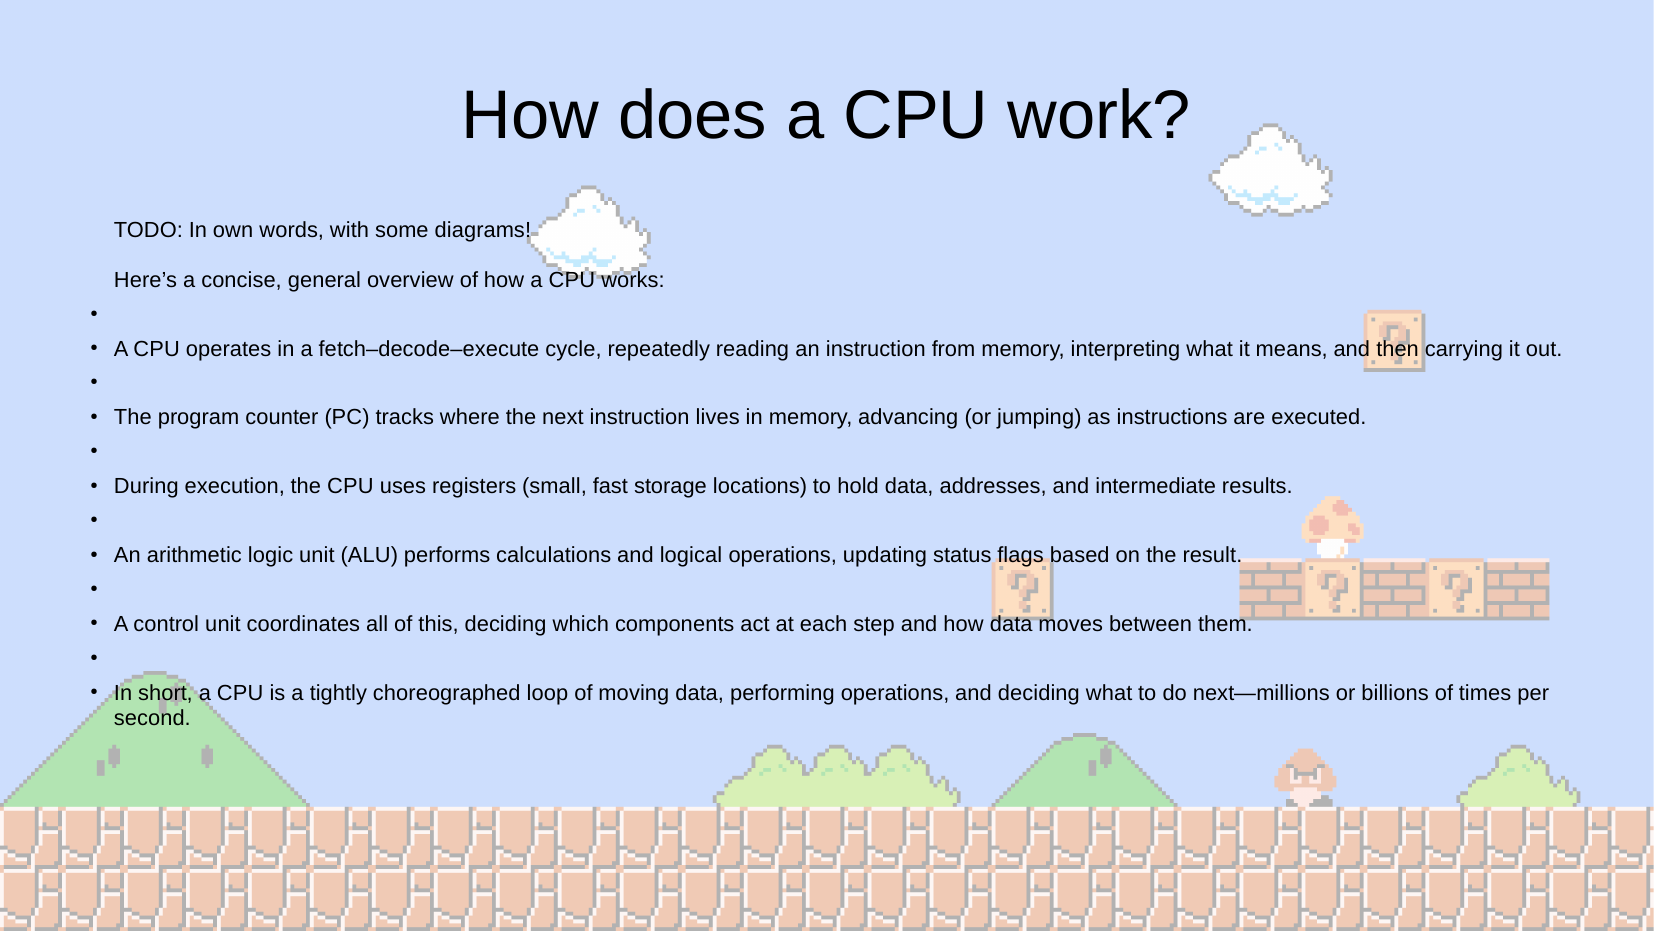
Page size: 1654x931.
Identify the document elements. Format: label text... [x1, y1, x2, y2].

title How does a CPU work? [82, 37, 1571, 193]
list TODO: In own words, with some diagrams! Here’s a concise, general overview of how a CPU works: A CPU operates in a fetch–decode–execute cycle, repeatedly reading an instruction from memory, interpreting what it means, and then carrying it out. The program counter (PC) tracks where the next instruction lives in memory, advancing (or jumping) as instructions are executed. During execution, the CPU uses registers (small, fast storage locations) to hold data, addresses, and intermediate results. An arithmetic logic unit (ALU) performs calculations and logical operations, updating status flags based on the result. A control unit coordinates all of this, deciding which components act at each step and how data moves between them. In short, a CPU is a tightly choreographed loop of moving data, performing operations, and deciding what to do next—millions or billions of times per second. [82, 217, 1571, 758]
